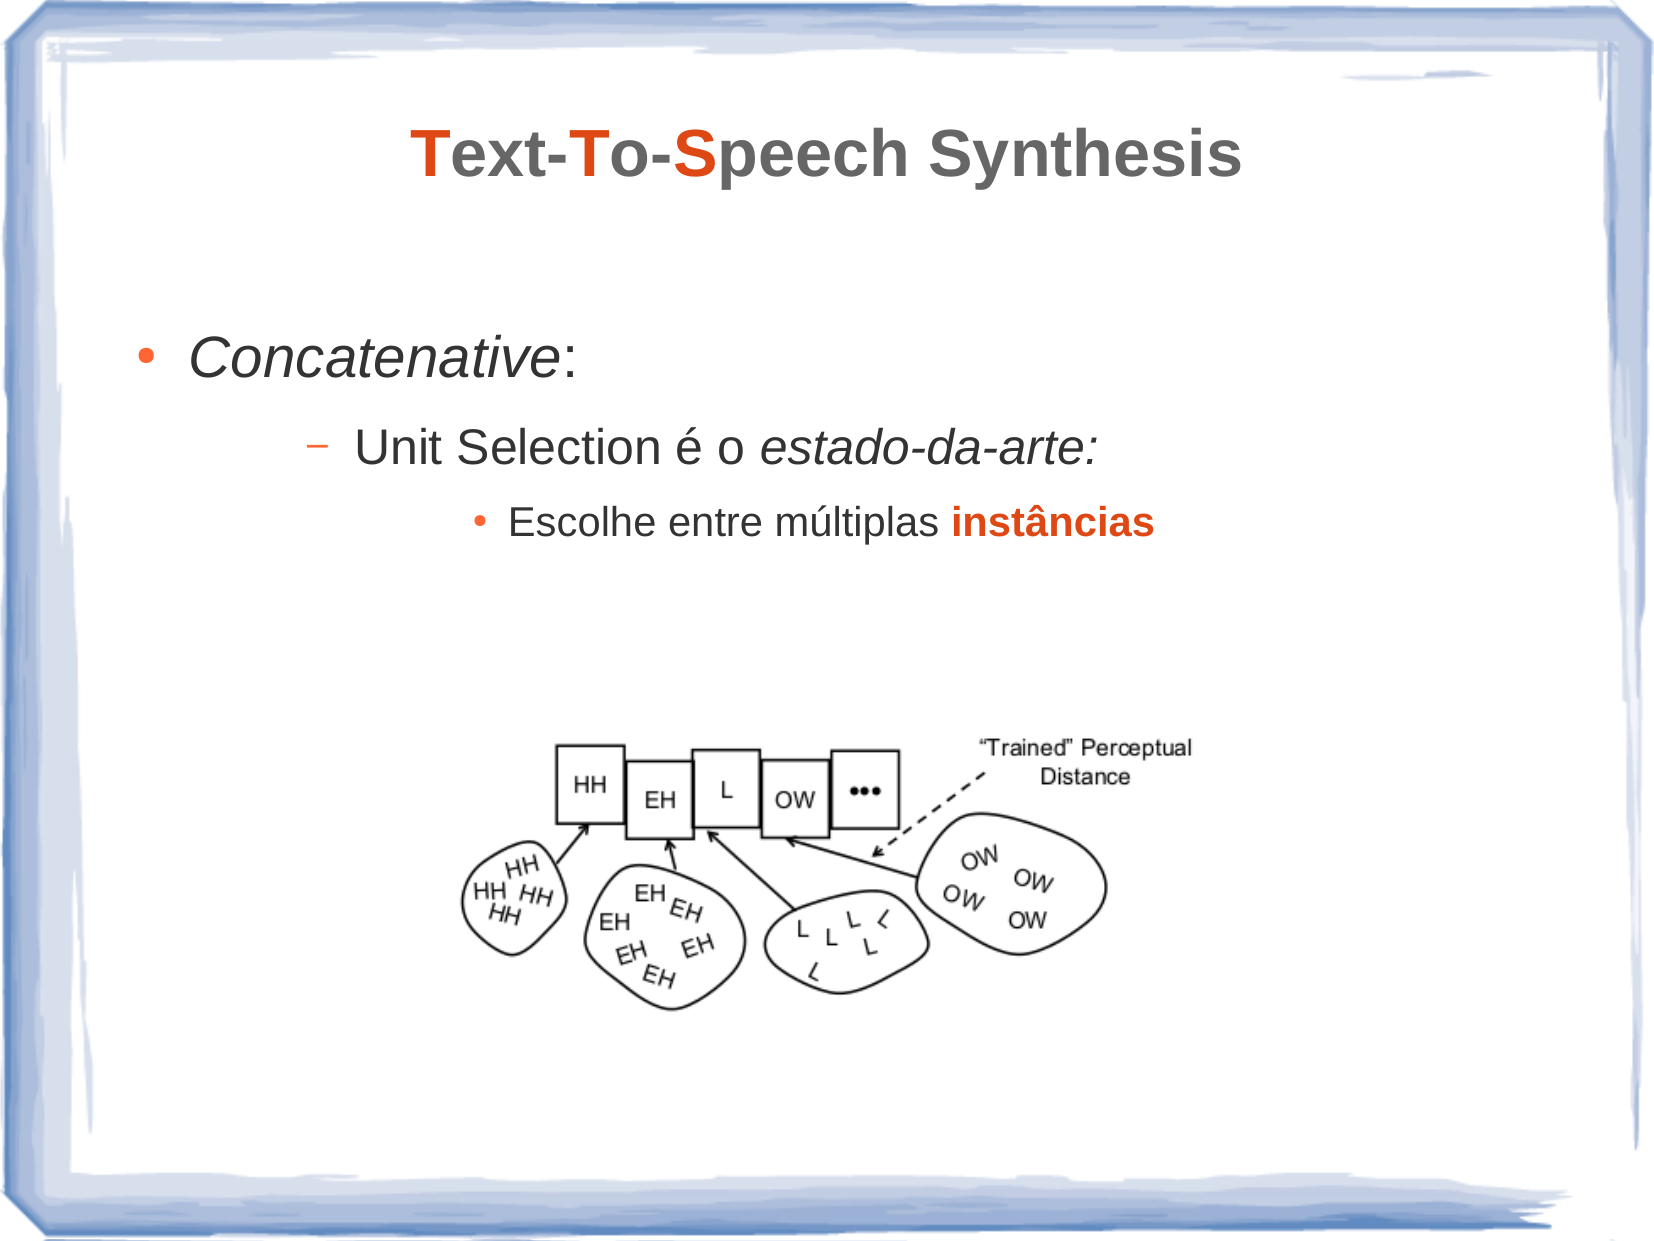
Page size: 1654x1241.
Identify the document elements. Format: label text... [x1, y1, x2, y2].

picture [0, 0, 1654, 1241]
title Text-To-Speech Synthesis [82, 49, 1571, 257]
list Concatenative: Unit Selection é o estado-da-arte: Escolhe entre múltiplas instâncias [118, 324, 1571, 1045]
